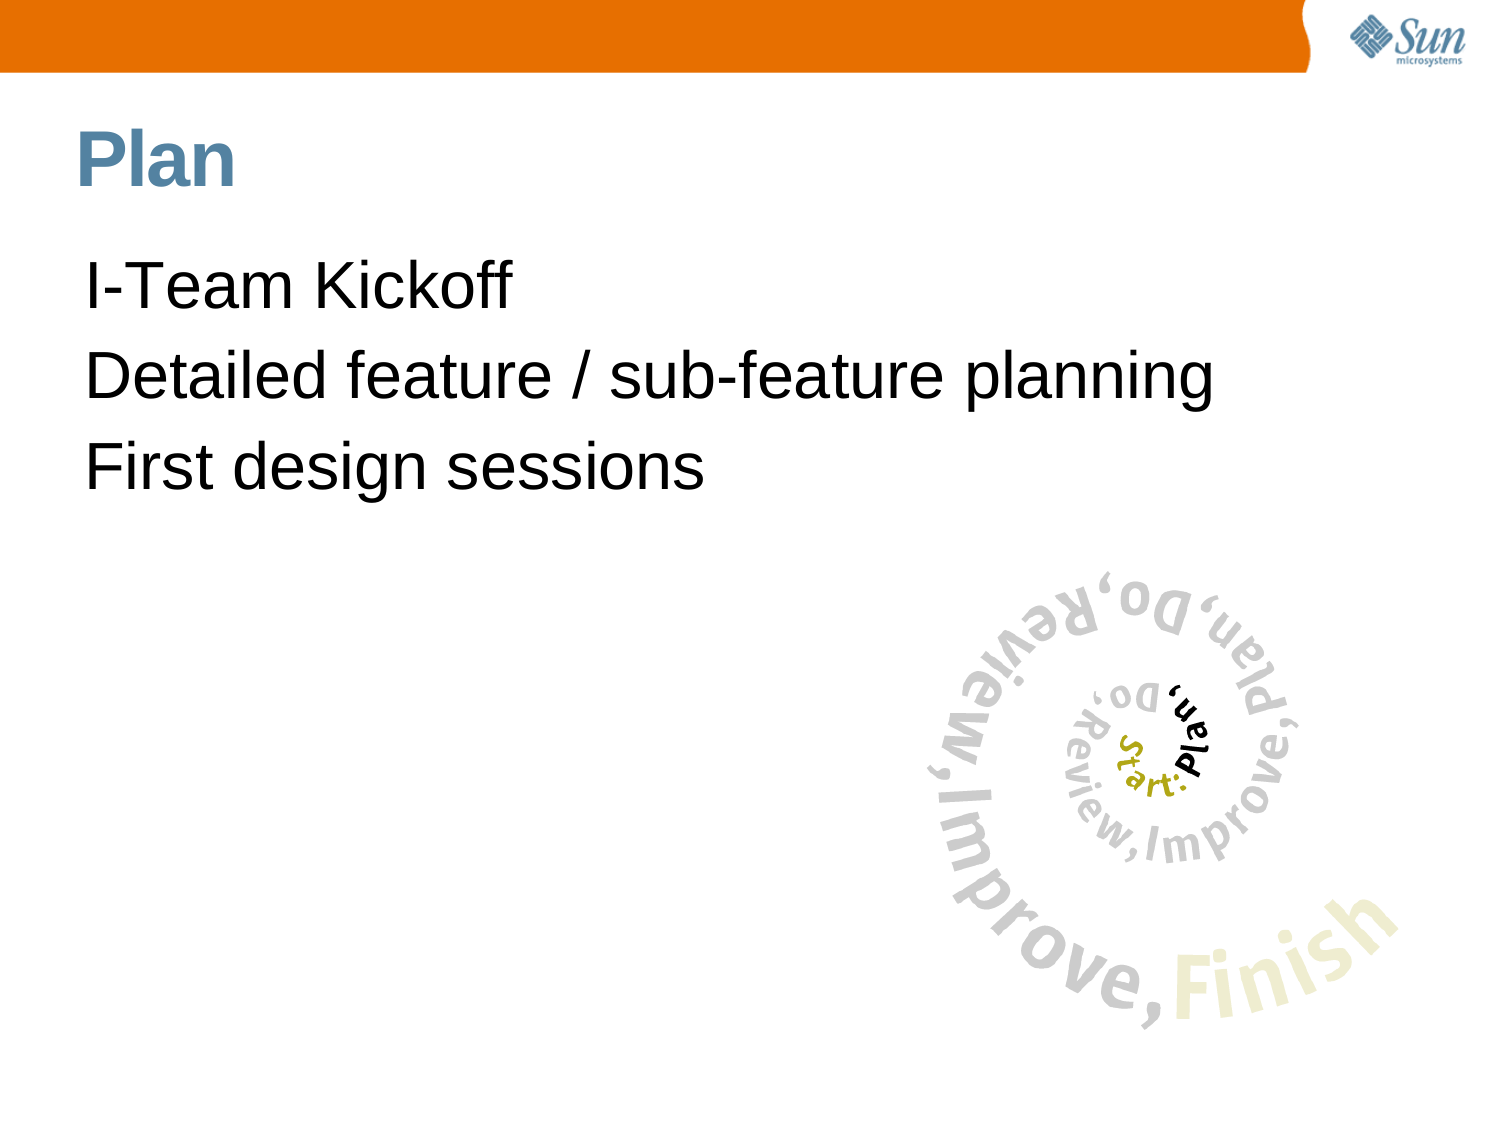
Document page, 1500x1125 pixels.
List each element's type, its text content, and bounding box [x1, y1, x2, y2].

list I-Team Kickoff Detailed feature / sub-feature planning First design sessions [64, 257, 1402, 1017]
picture [844, 487, 1491, 1112]
text_box [915, 546, 1418, 1049]
picture [0, 0, 1500, 75]
title Plan [75, 122, 1438, 228]
